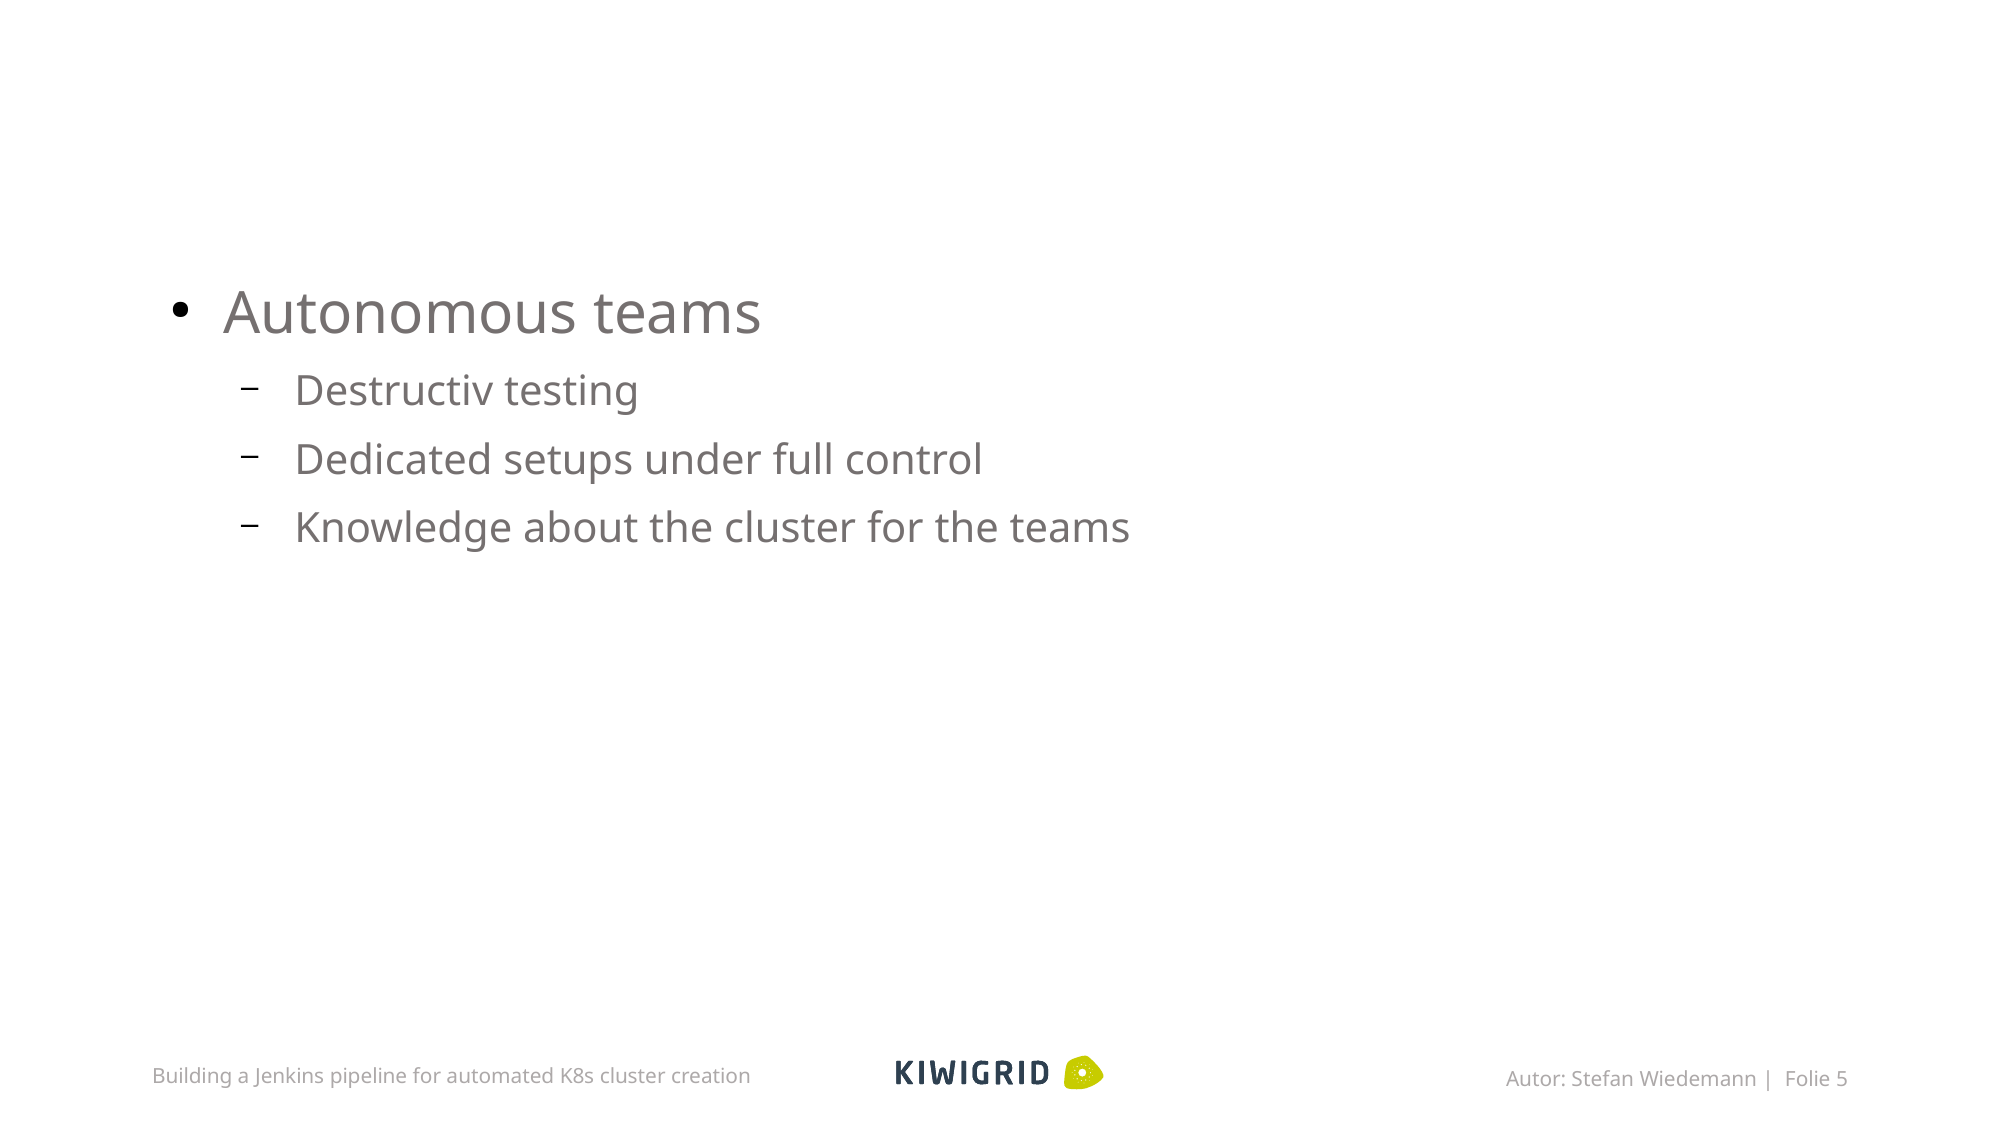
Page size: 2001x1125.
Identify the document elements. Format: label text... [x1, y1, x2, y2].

list Autonomous teams Destructiv testing Dedicated setups under full control Knowledge about the cluster for the teams [137, 275, 1863, 352]
